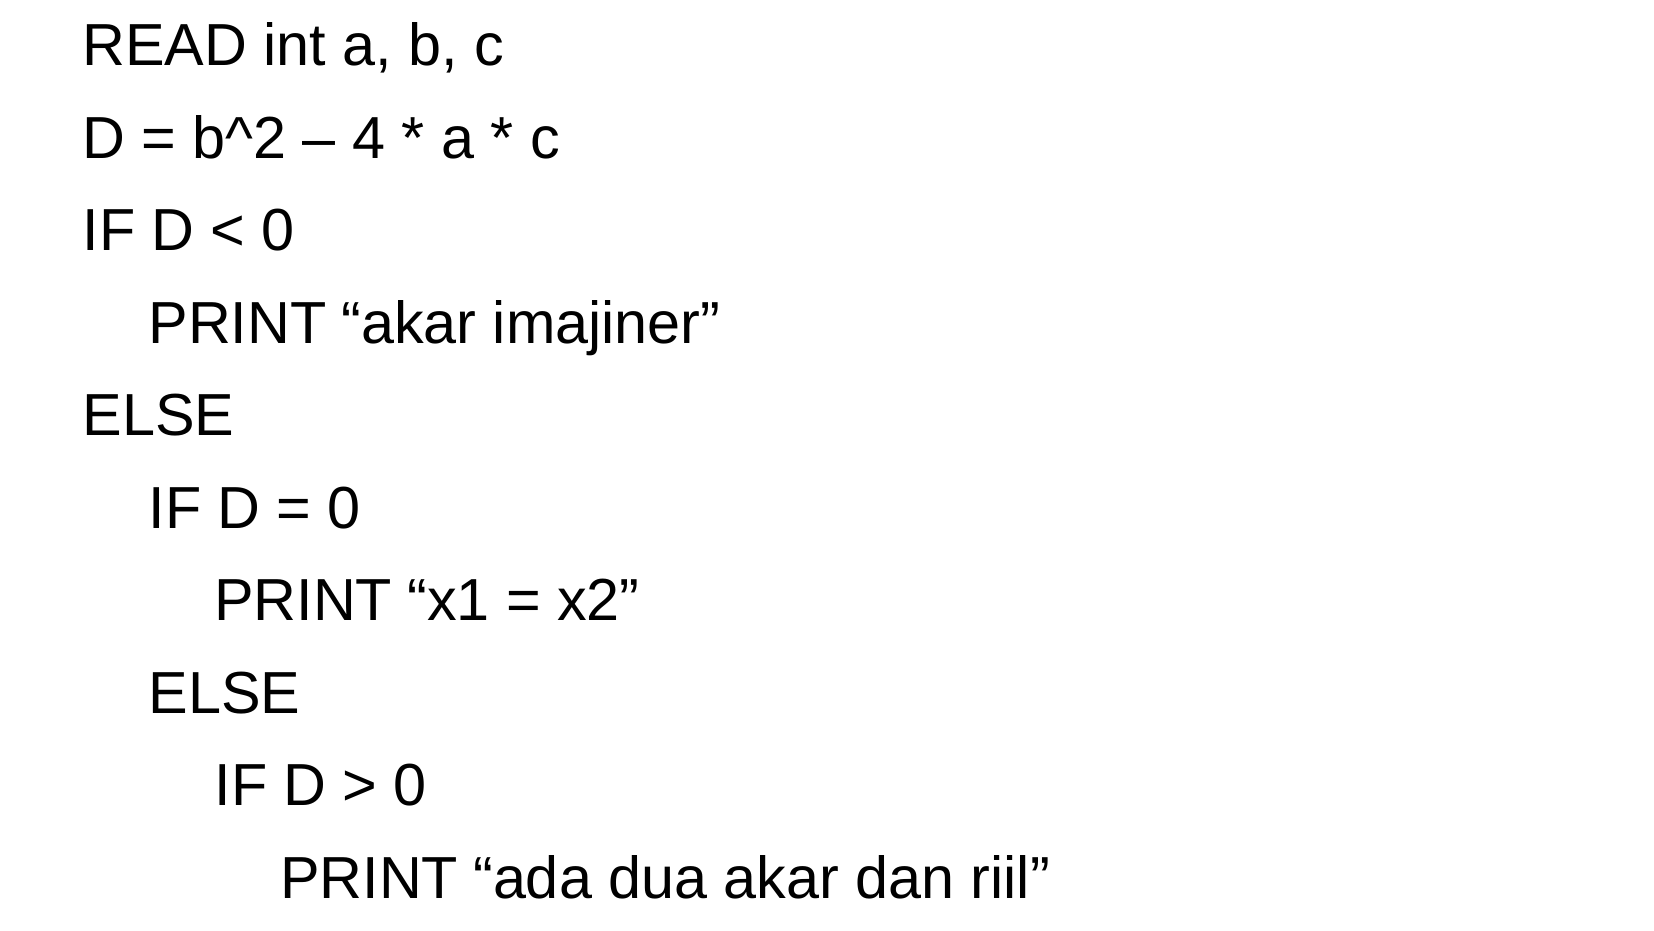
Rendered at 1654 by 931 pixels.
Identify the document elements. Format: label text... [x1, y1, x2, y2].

list READ int a, b, c D = b^2 – 4 * a * c IF D < 0 PRINT “akar imajiner” ELSE IF D = 0 PRINT “x1 = x2” ELSE IF D > 0 PRINT “ada dua akar dan riil” [82, 11, 1571, 914]
